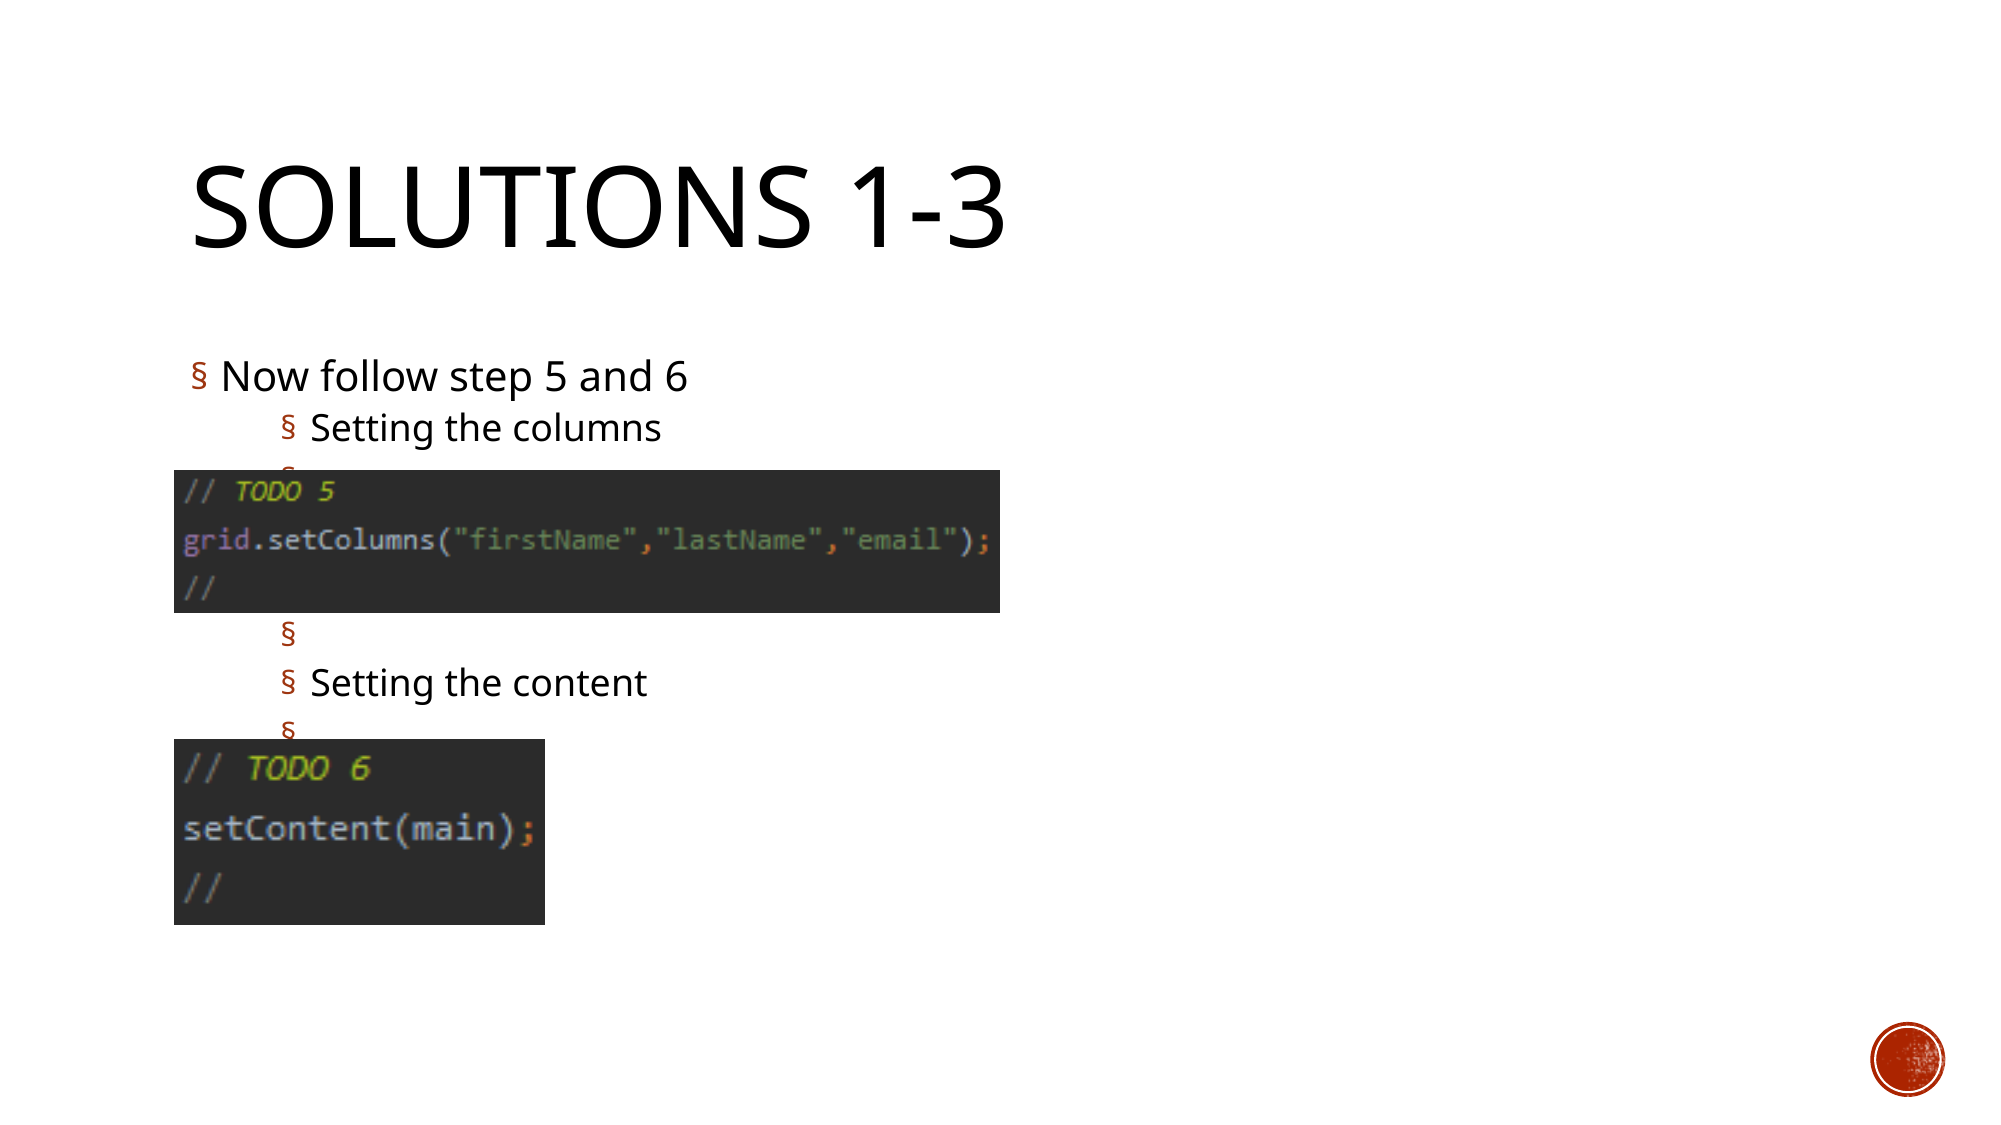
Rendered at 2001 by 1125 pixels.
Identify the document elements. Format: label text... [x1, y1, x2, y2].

picture [174, 739, 545, 925]
list Now follow step 5 and 6 Setting the columns Setting the content [175, 348, 1826, 1013]
picture [174, 470, 1000, 613]
title Solutions 1-3 [175, 79, 1826, 344]
